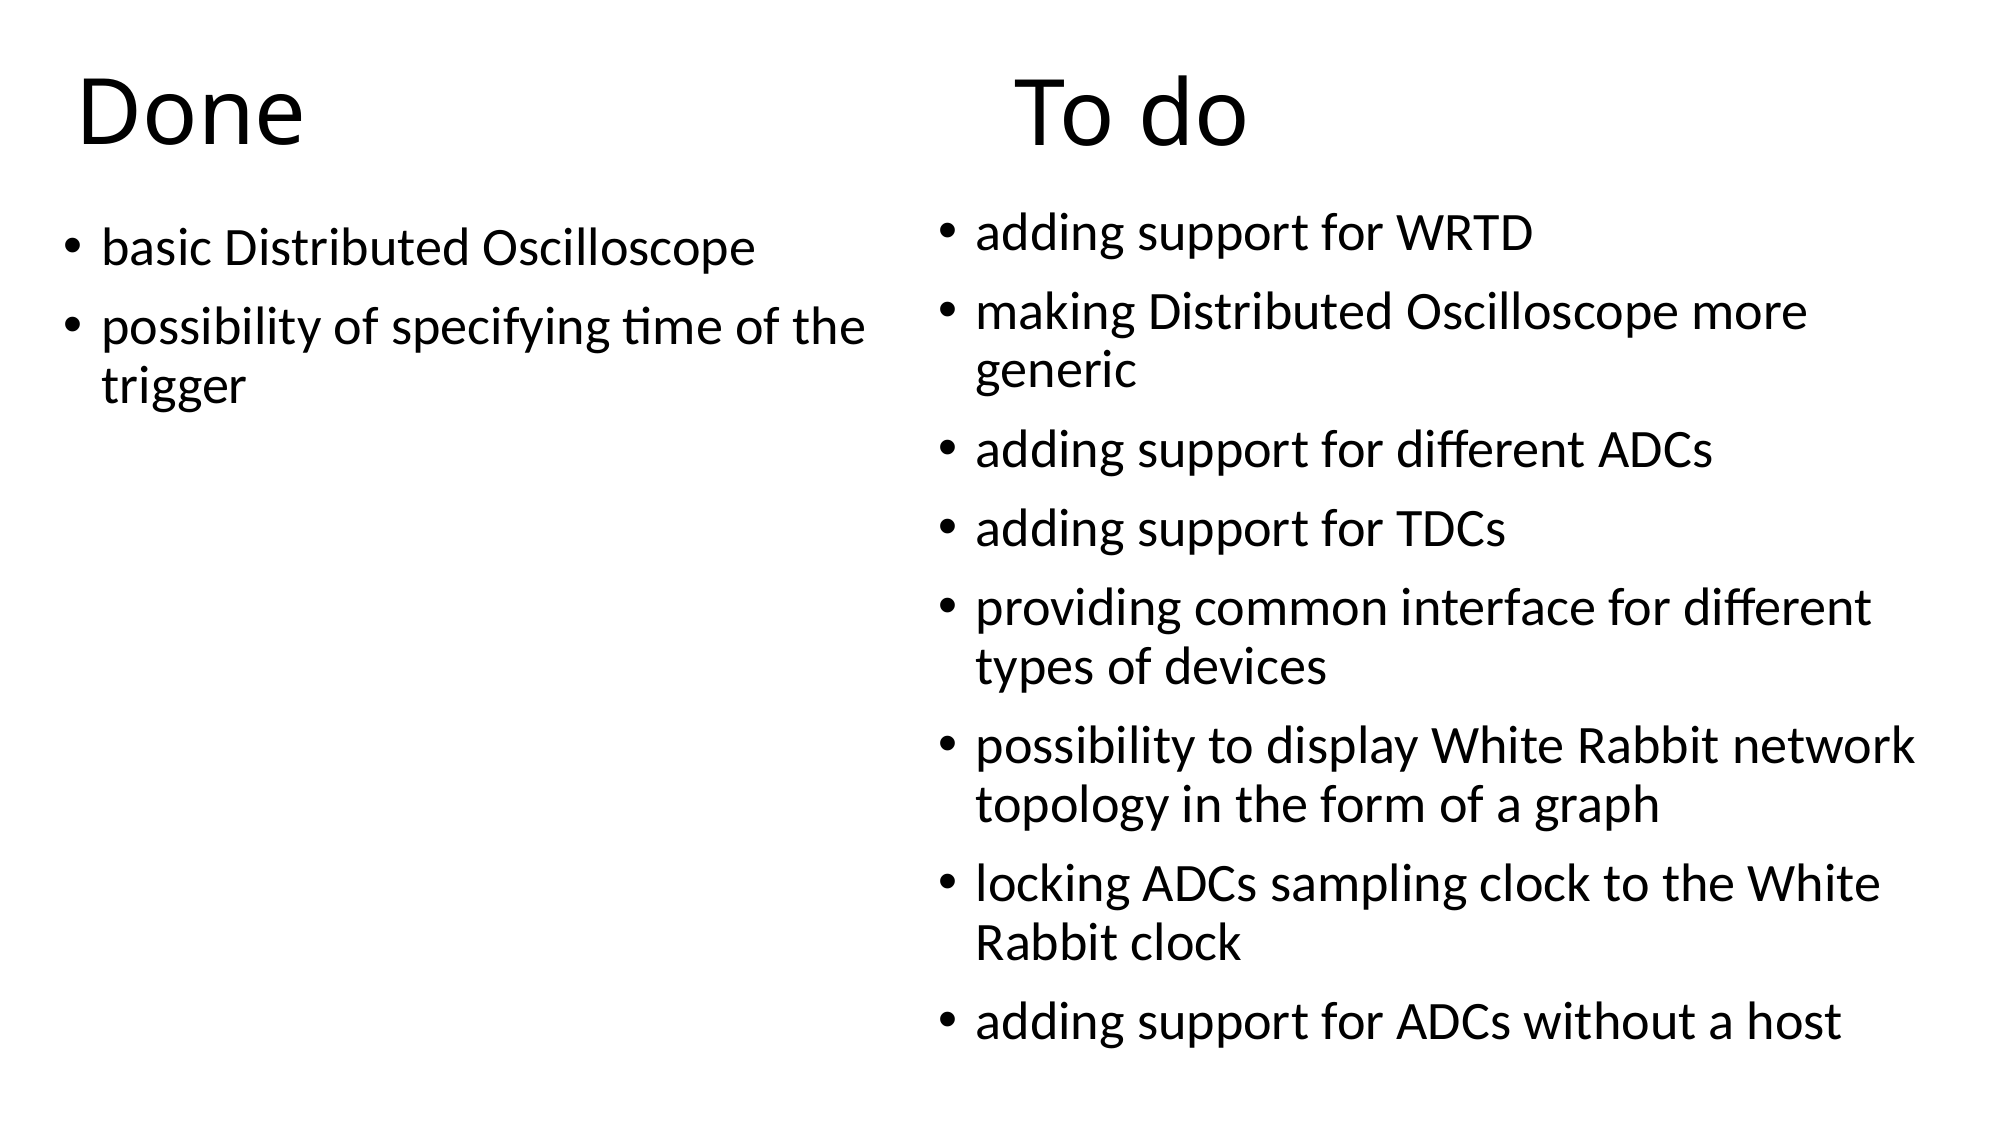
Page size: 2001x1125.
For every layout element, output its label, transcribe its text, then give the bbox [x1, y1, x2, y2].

list adding support for WRTD making Distributed Oscilloscope more generic adding support for different ADCs adding support for TDCs providing common interface for different types of devices possibility to display White Rabbit network topology in the form of a graph locking ADCs sampling clock to the White Rabbit clock adding support for ADCs without a host [923, 195, 1966, 1081]
text_box basic Distributed Oscilloscope possibility of specifying time of the trigger [48, 210, 912, 925]
text_box To do [999, 7, 1863, 225]
title Done [60, 6, 924, 225]
